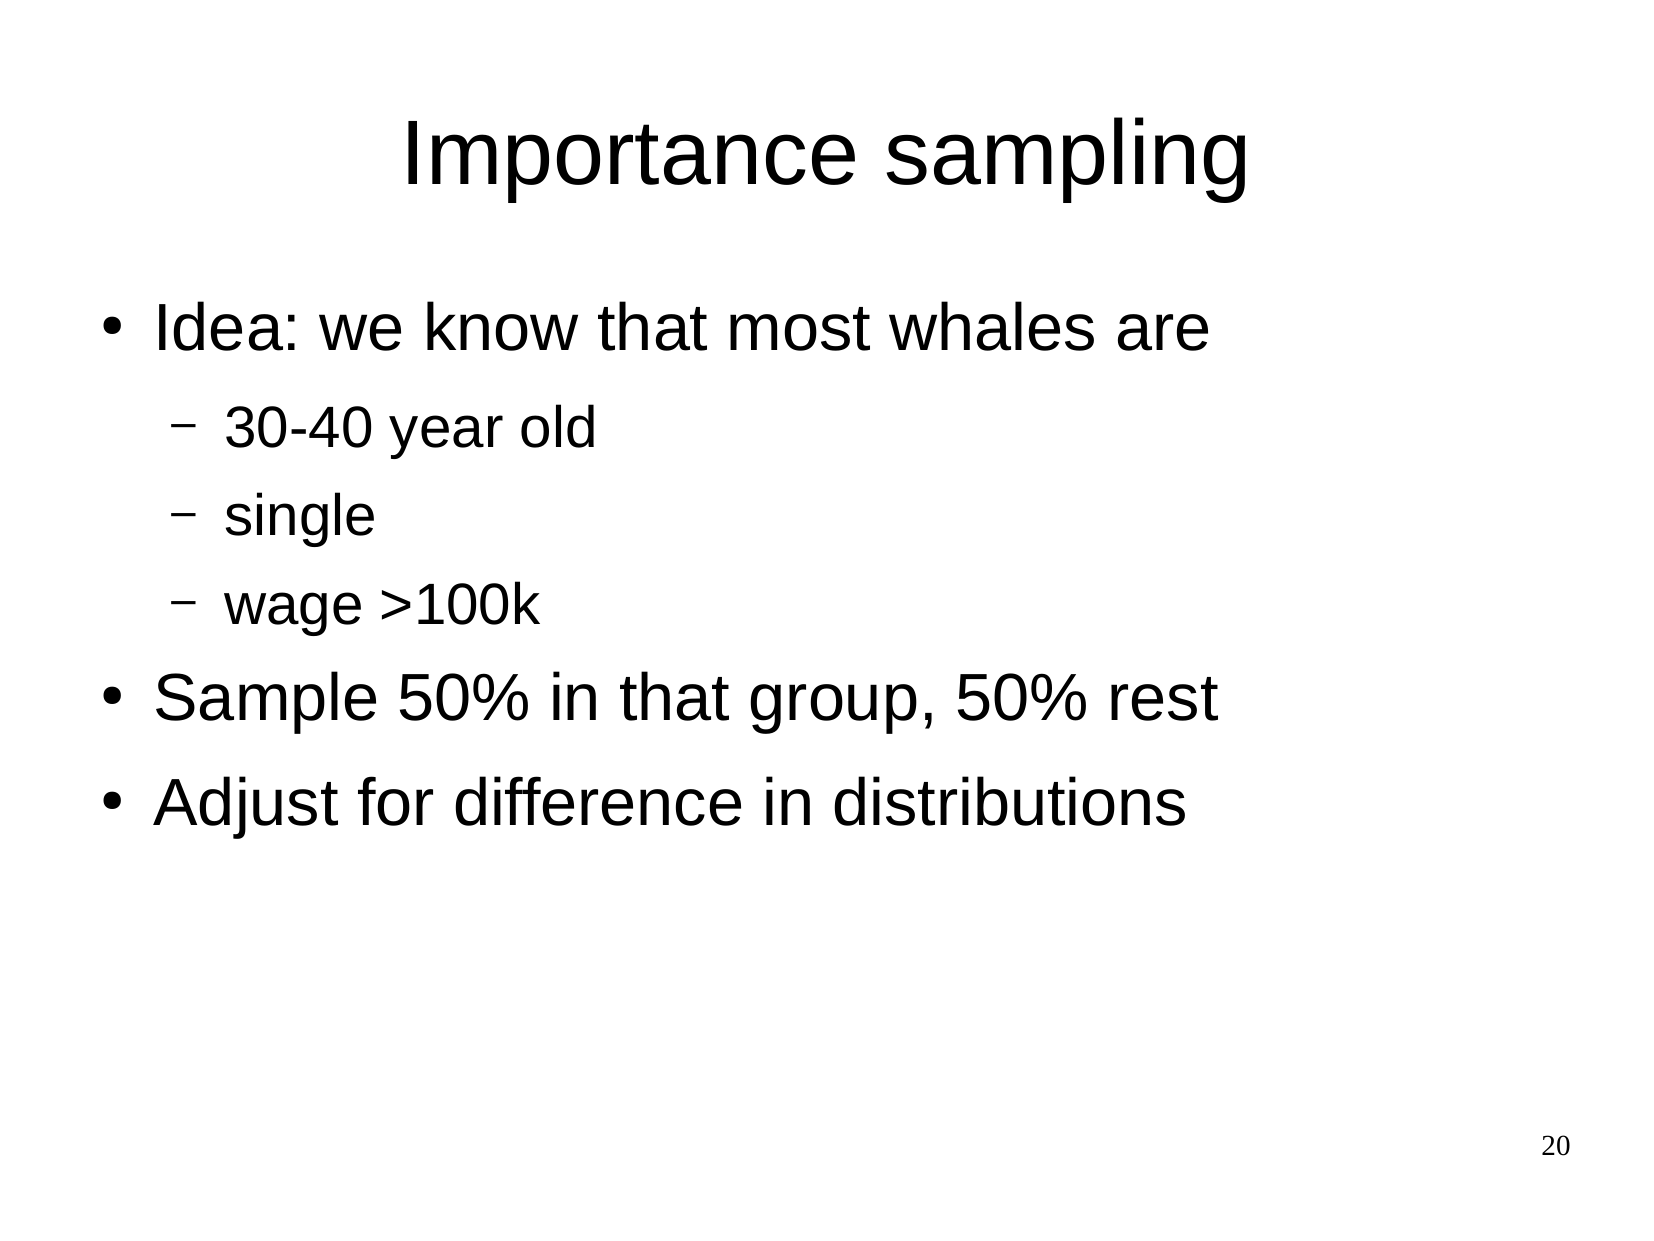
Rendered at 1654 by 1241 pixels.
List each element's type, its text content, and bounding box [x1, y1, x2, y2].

title Importance sampling [82, 49, 1571, 257]
list Idea: we know that most whales are 30-40 year old single wage >100k Sample 50% in that group, 50% rest Adjust for difference in distributions [82, 290, 1571, 1010]
